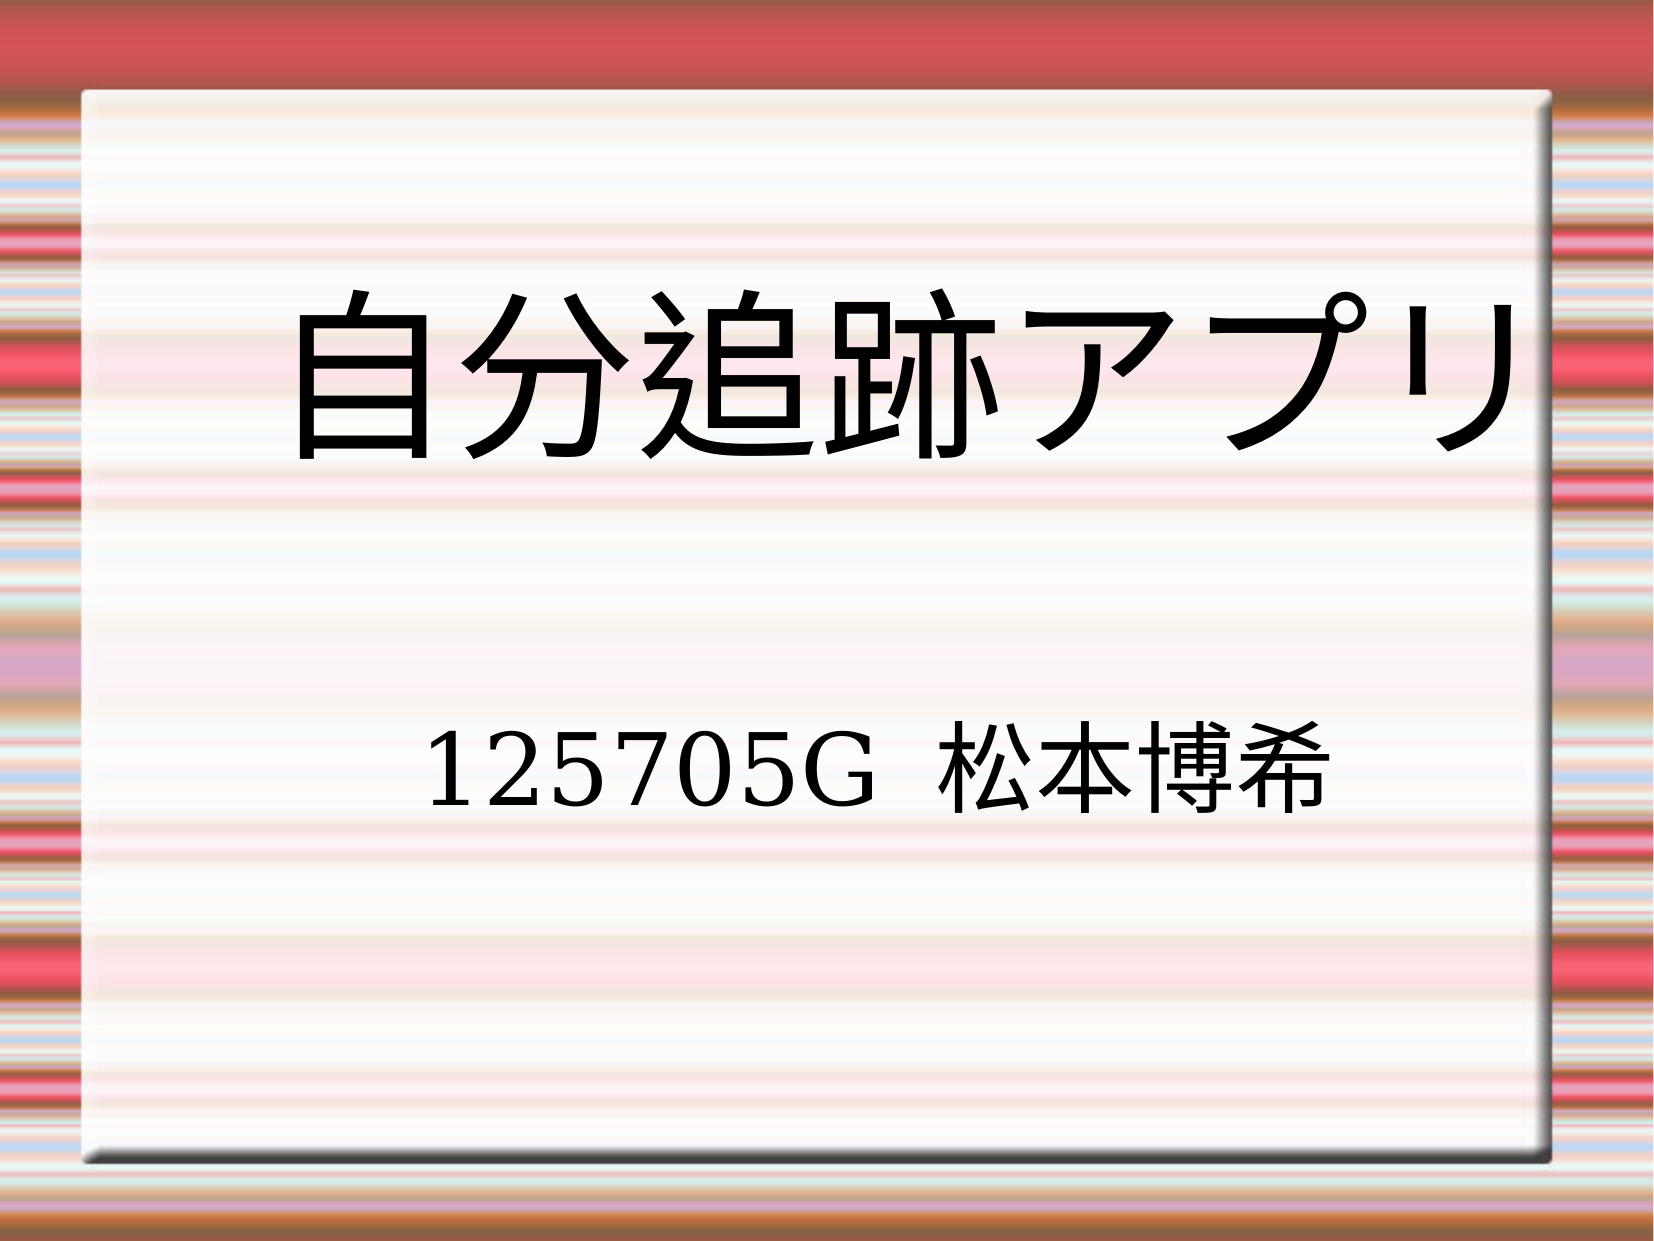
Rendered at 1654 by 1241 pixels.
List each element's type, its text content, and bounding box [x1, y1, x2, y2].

text_box 自分追跡アプリ [255, 266, 1396, 496]
picture [0, 0, 1654, 1241]
text_box [86, 412, 1576, 676]
text_box 125705G 松本博希 [405, 705, 1298, 837]
